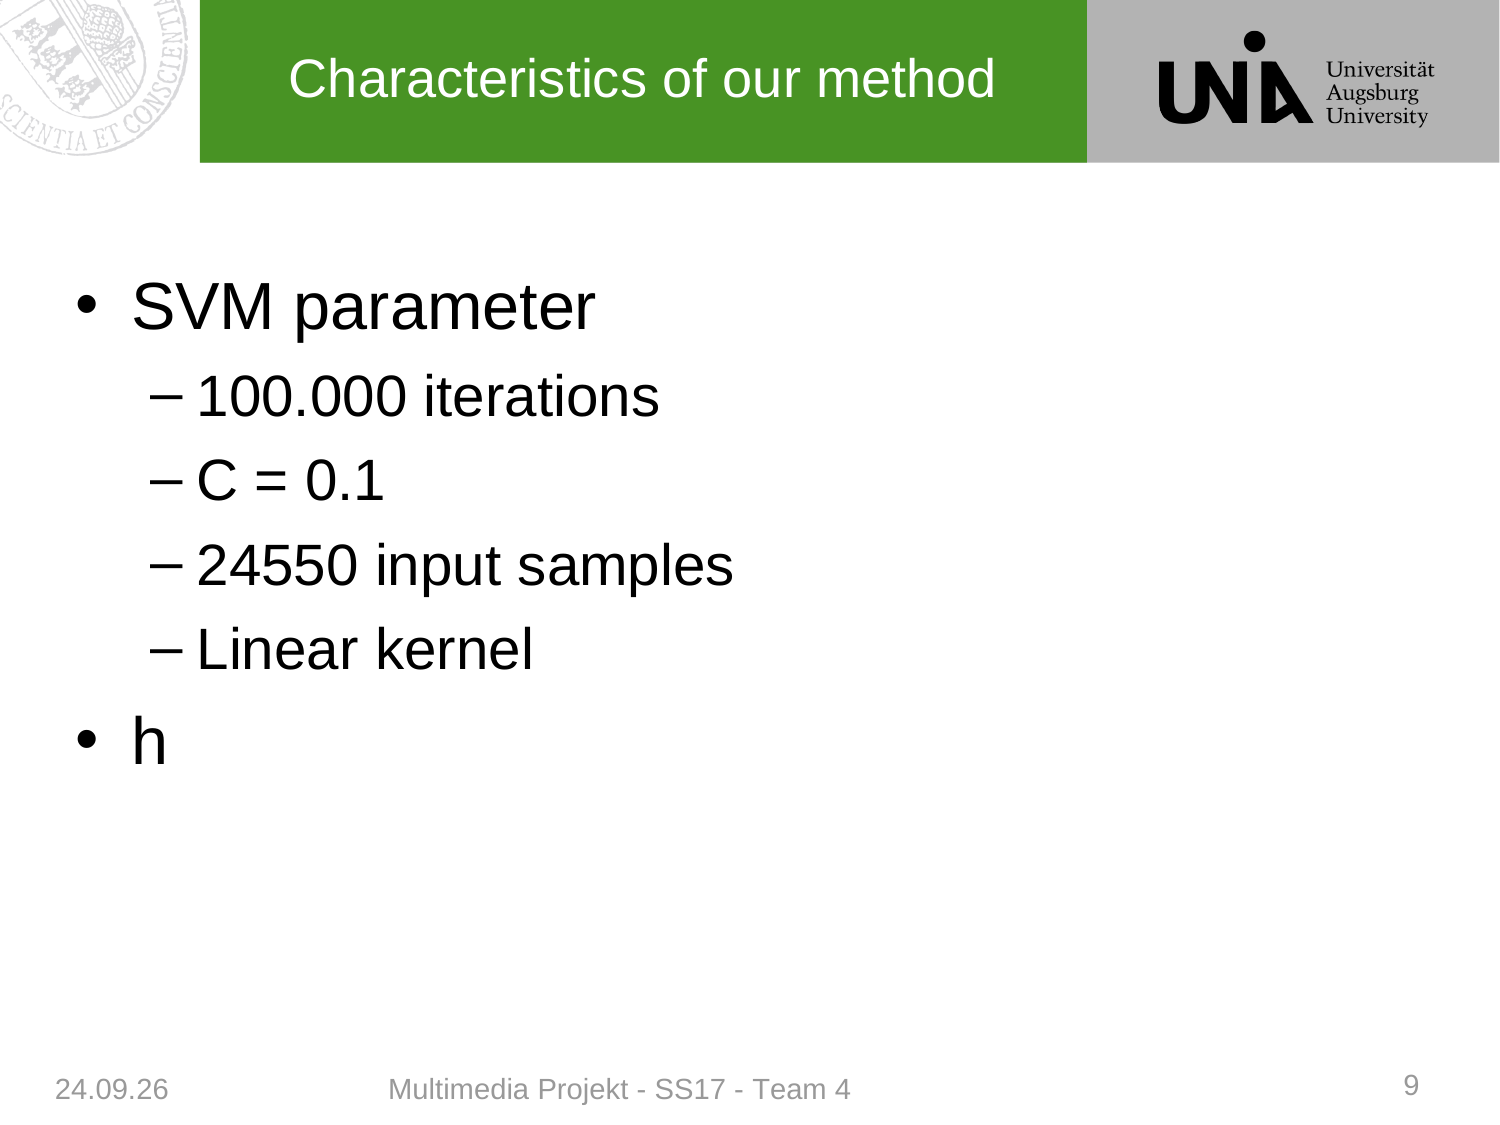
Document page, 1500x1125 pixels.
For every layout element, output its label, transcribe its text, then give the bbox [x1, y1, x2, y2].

picture [0, 0, 188, 156]
list SVM parameter 100.000 iterations C = 0.1 24550 input samples Linear kernel h [75, 263, 1426, 1006]
title Characteristics of our method [199, 35, 1087, 163]
picture [1122, 12, 1488, 271]
